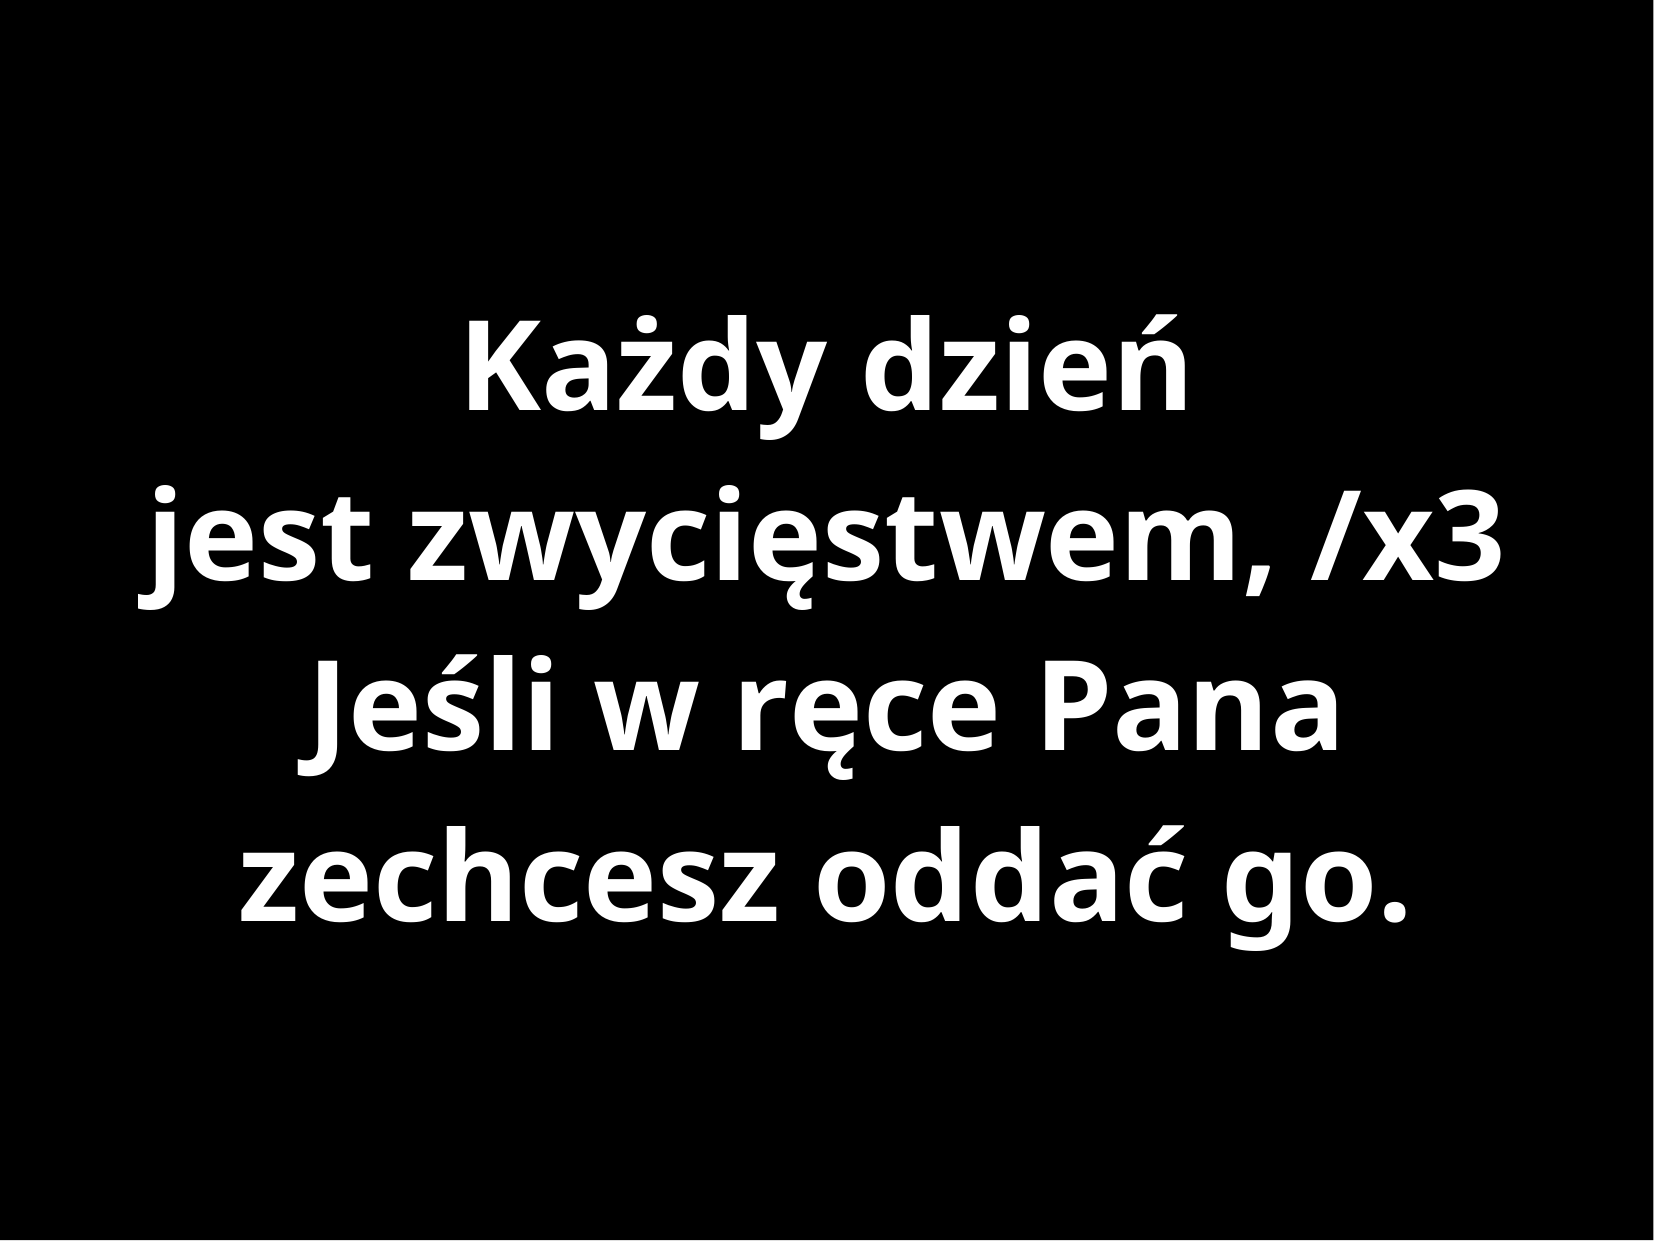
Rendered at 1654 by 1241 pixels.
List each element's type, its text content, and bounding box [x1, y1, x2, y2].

title Każdy dzień jest zwycięstwem, /x3 Jeśli w ręce Pana zechcesz oddać go. [0, 0, 1654, 1241]
